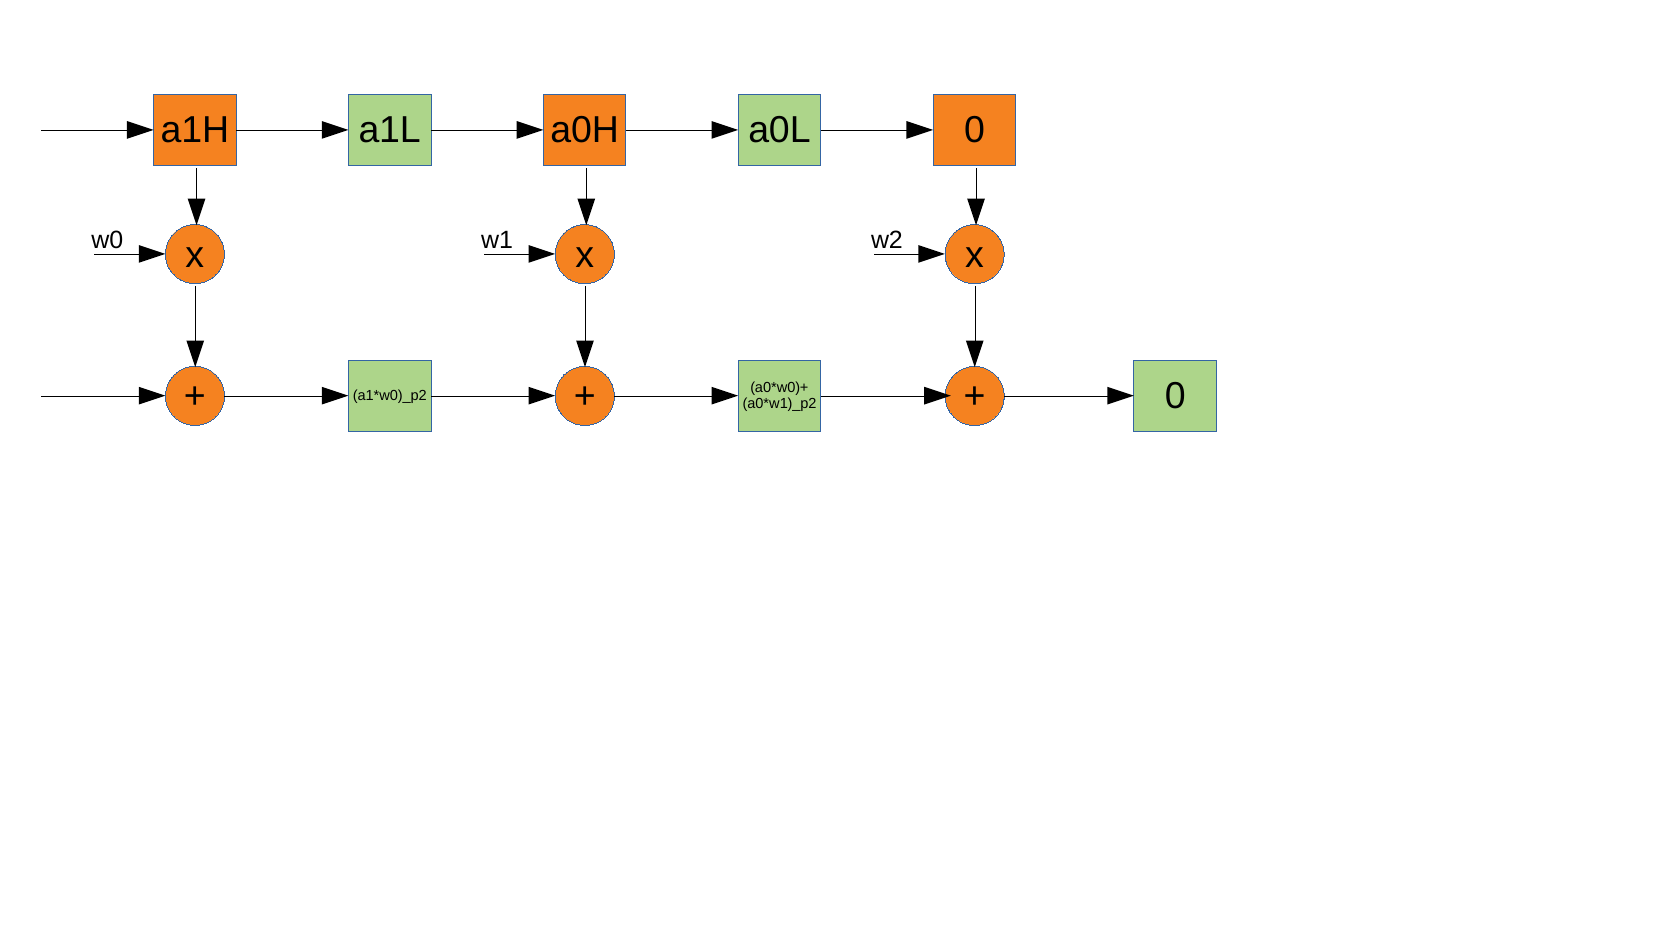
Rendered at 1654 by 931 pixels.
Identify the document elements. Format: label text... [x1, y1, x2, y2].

text_box + [165, 366, 225, 426]
text_box a0H [543, 94, 626, 166]
text_box a1H [153, 94, 237, 166]
text_box w1 [466, 218, 529, 262]
text_box (a0*w0)+ (a0*w1)_p2 [738, 360, 821, 432]
text_box (a1*w0)_p2 [348, 360, 432, 432]
text_box + [945, 366, 1005, 426]
text_box x [165, 224, 225, 284]
text_box x [555, 224, 615, 284]
text_box 0 [933, 94, 1016, 166]
text_box a0L [738, 94, 821, 166]
text_box 0 [1133, 360, 1217, 432]
text_box w2 [856, 218, 918, 262]
text_box + [555, 366, 615, 426]
text_box x [945, 224, 1005, 284]
text_box w0 [76, 218, 139, 262]
text_box a1L [348, 94, 432, 166]
